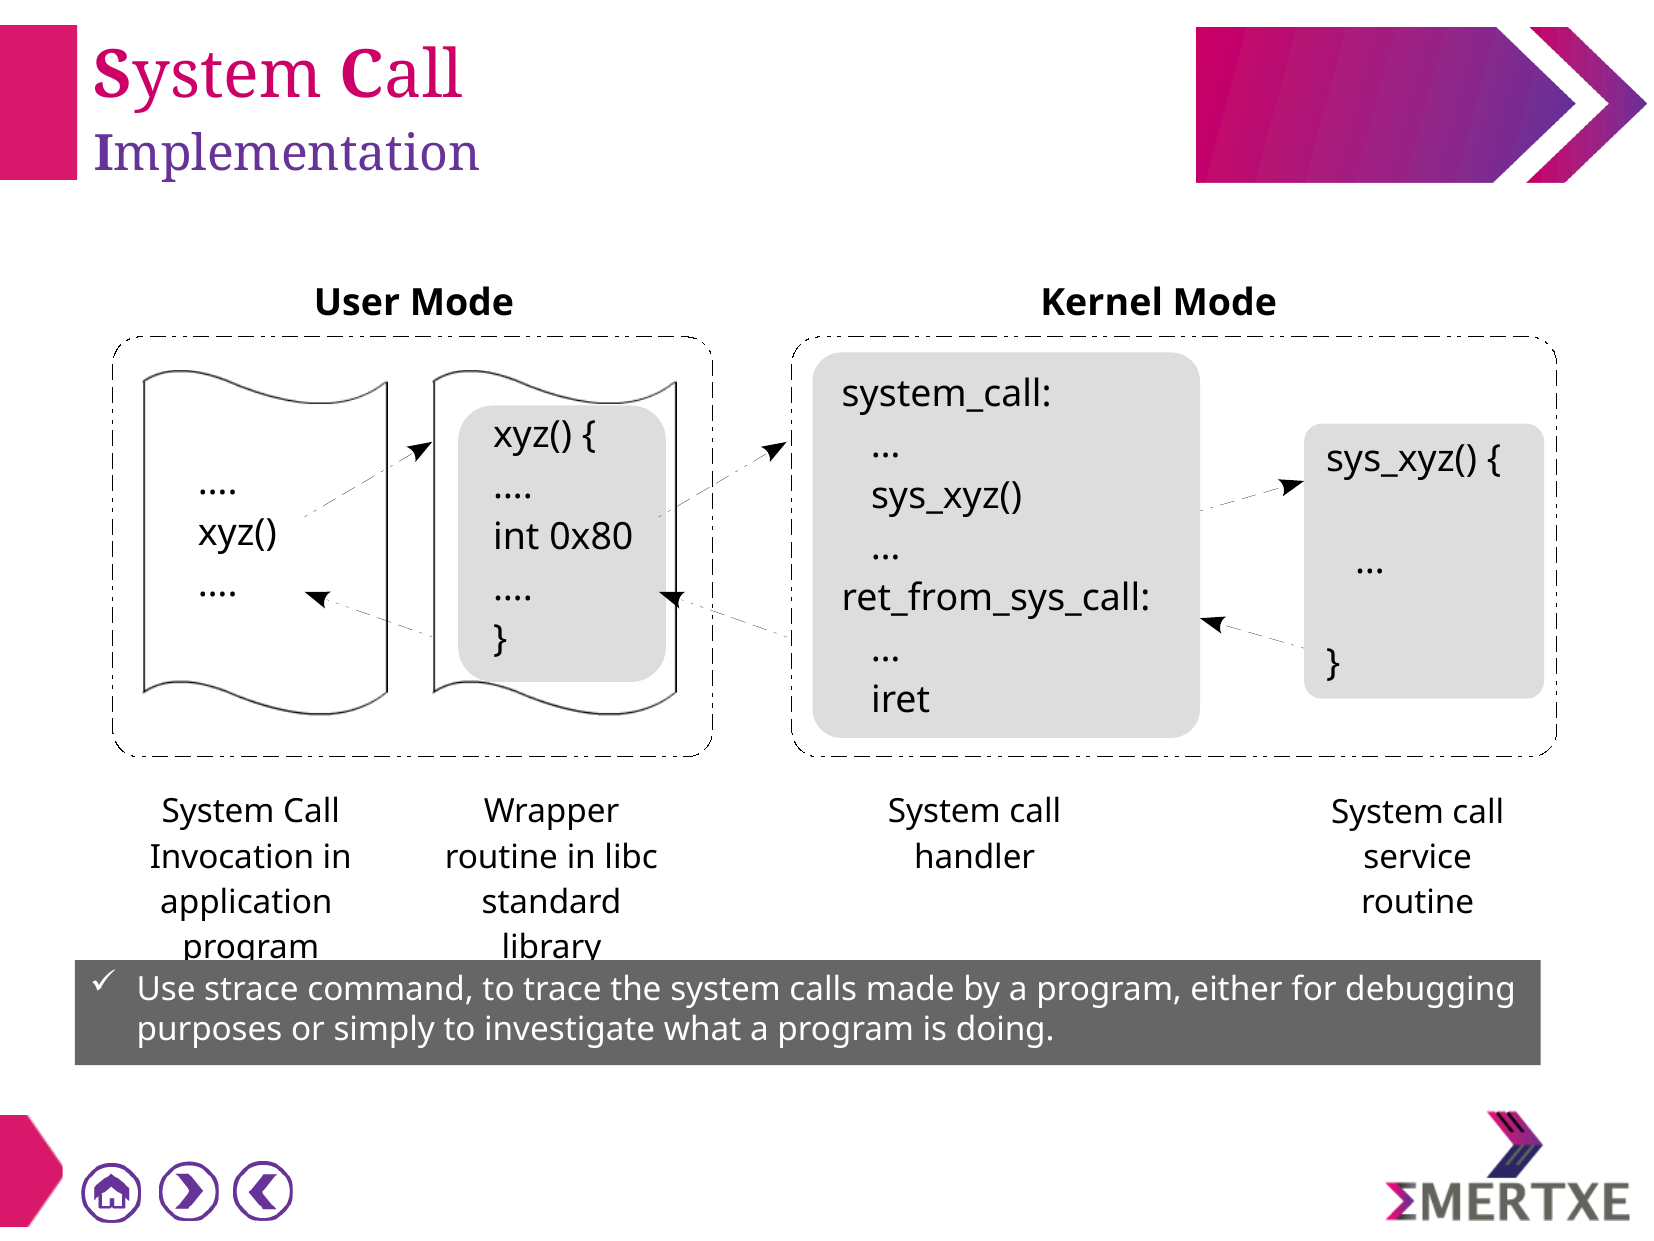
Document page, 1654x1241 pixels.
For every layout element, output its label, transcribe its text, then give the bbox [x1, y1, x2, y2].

text_box sys_xyz() { … } [1311, 423, 1557, 699]
text_box Use strace command, to trace the system calls made by a program, either for debugging purposes or simply to investigate what a program is doing. [74, 960, 1541, 1066]
text_box System call handler [873, 780, 1106, 889]
picture [142, 370, 388, 716]
picture [1571, 27, 1647, 183]
text_box System call service routine [1316, 780, 1549, 936]
picture [81, 1163, 141, 1223]
text_box User Mode [299, 267, 554, 330]
picture [432, 370, 677, 716]
title System Call Implementation [93, 2, 1571, 210]
text_box system_call: … sys_xyz() … ret_from_sys_call: … iret [826, 358, 1215, 738]
text_box xyz() { …. int 0x80 …. } [478, 400, 707, 728]
text_box Wrapper routine in libc standard library [430, 780, 700, 960]
text_box [1304, 427, 1311, 695]
text_box [812, 352, 1189, 734]
picture [159, 1161, 219, 1221]
text_box Kernel Mode [1025, 267, 1321, 330]
text_box System Call Invocation in application program [135, 780, 381, 960]
picture [1385, 1107, 1631, 1221]
picture [233, 1161, 293, 1222]
